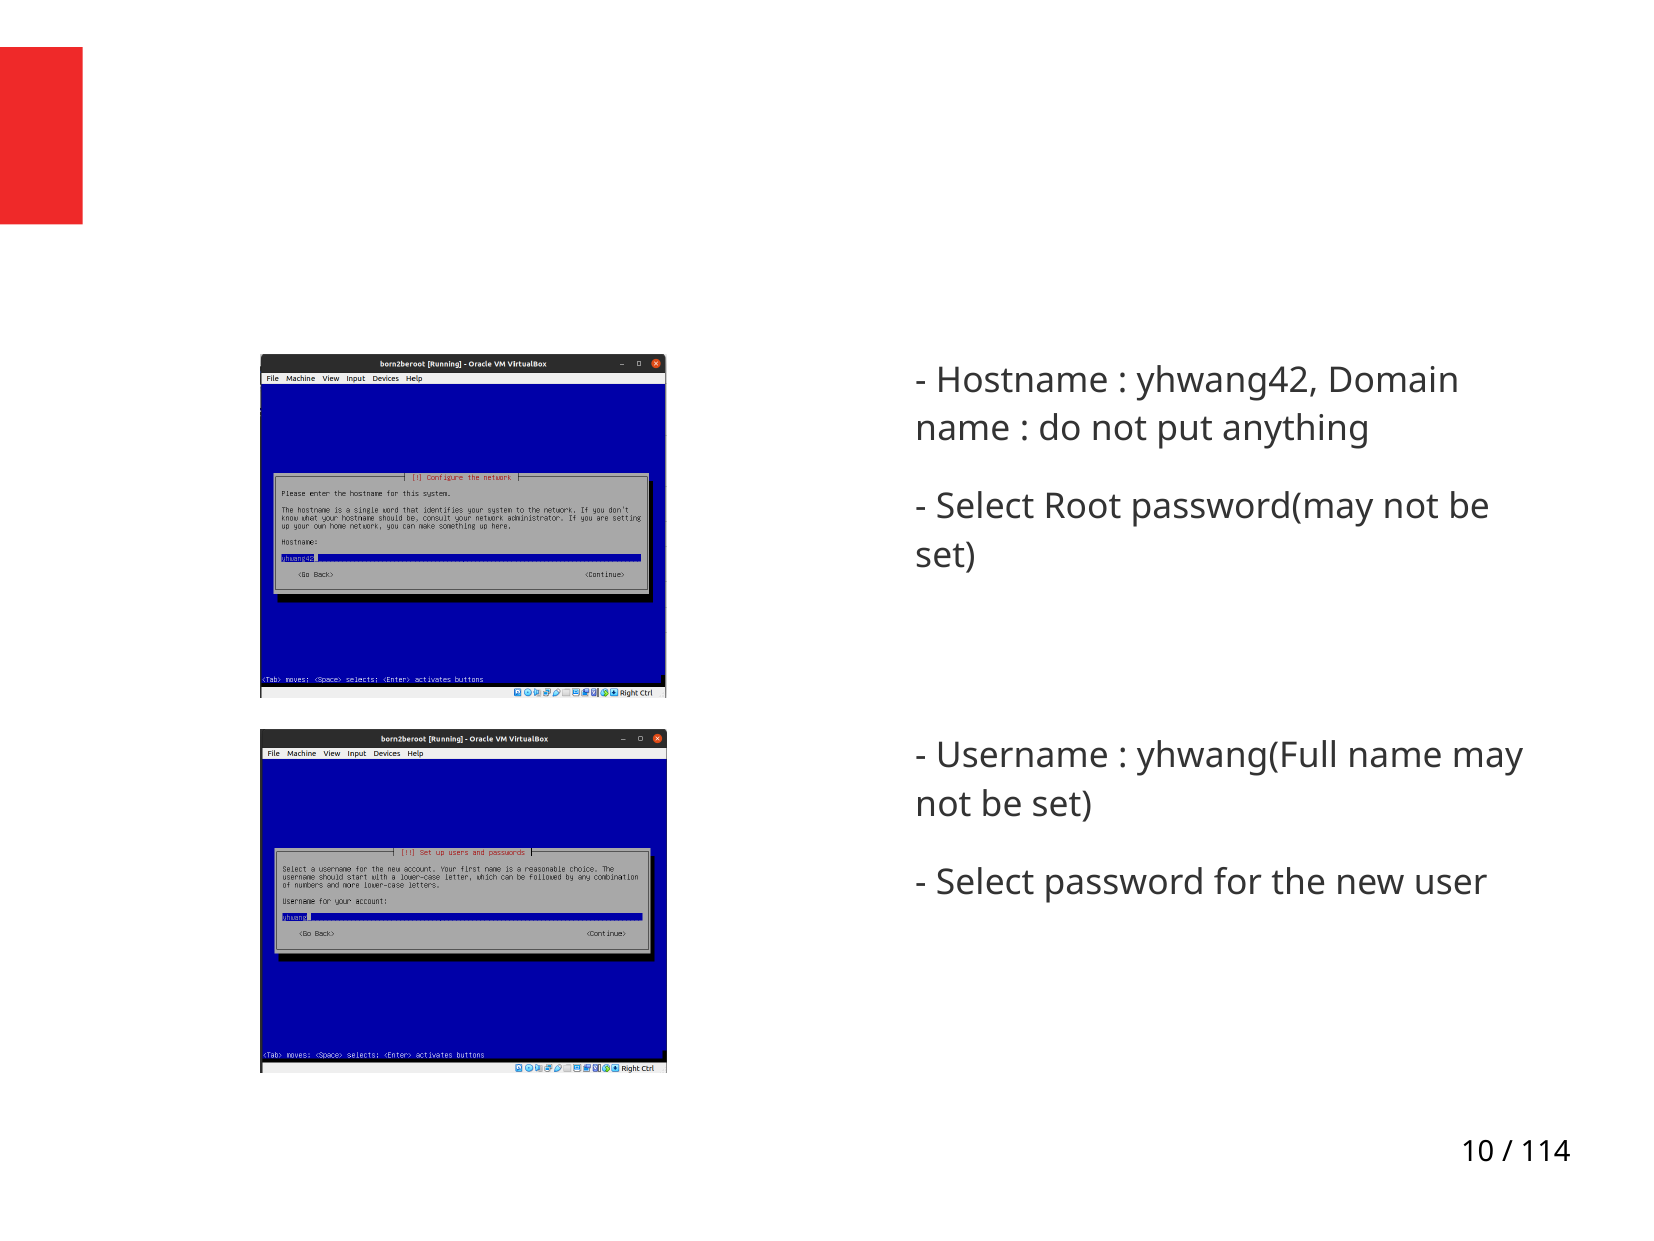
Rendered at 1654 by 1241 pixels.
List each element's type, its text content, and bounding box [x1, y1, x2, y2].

list - Username : yhwang(Full name may not be set) - Select password for the new user [844, 730, 1536, 1074]
picture [260, 729, 667, 1074]
picture [260, 354, 667, 698]
list - Hostname : yhwang42, Domain name : do not put anything - Select Root password(may not be set) [844, 354, 1536, 698]
